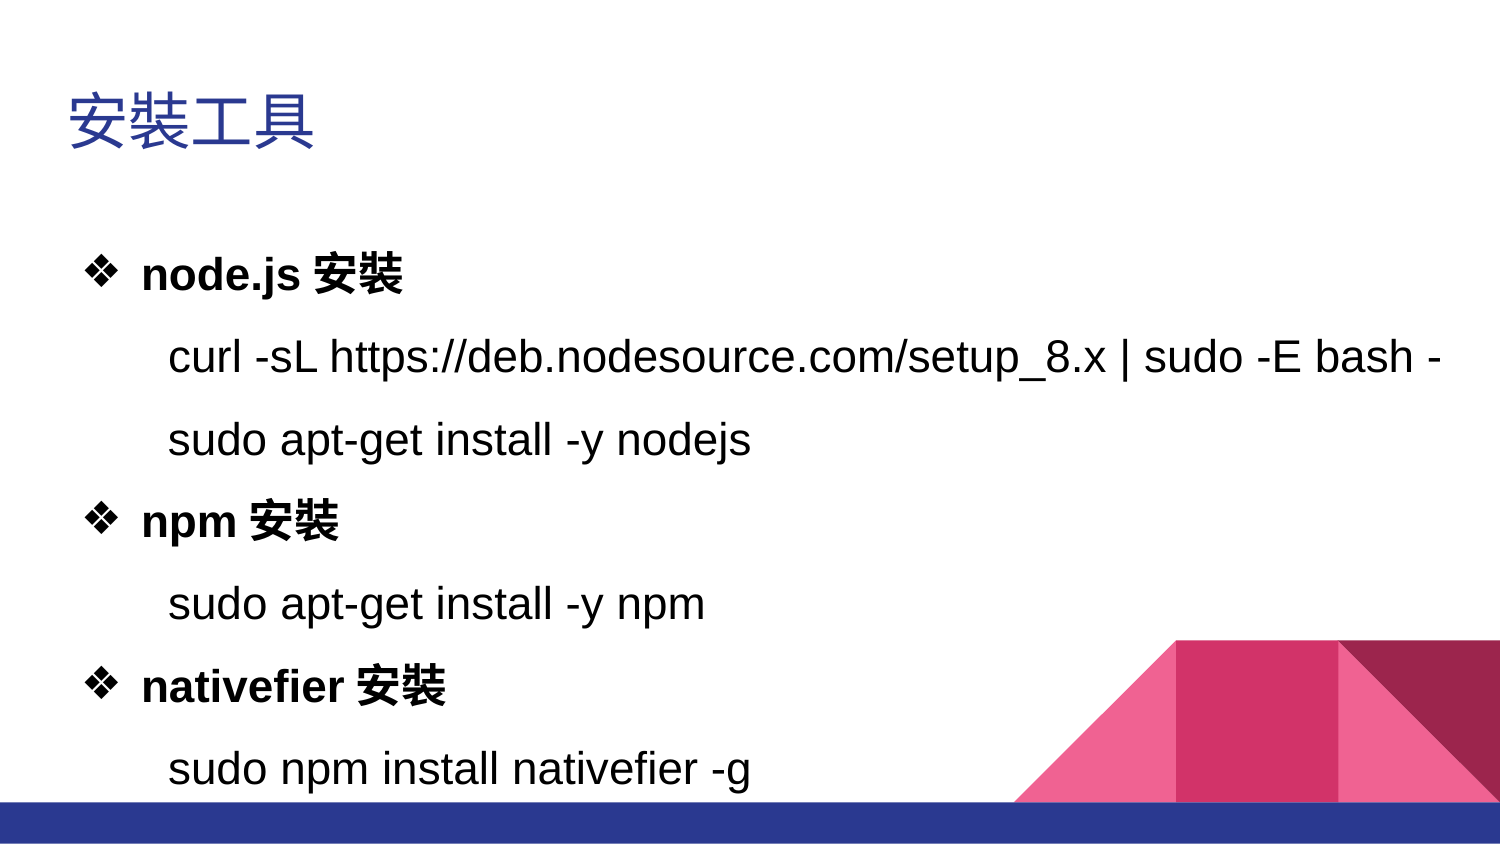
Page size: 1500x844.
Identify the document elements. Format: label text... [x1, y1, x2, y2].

title 安裝工具 [51, 67, 1449, 167]
list node.js安裝 curl -sL https://deb.nodesource.com/setup_8.x | sudo -E bash - sudo apt-get install -y nodejs npm安裝 sudo apt-get install -y npm nativefier安裝 sudo npm install nativefier -g [51, 201, 1485, 799]
